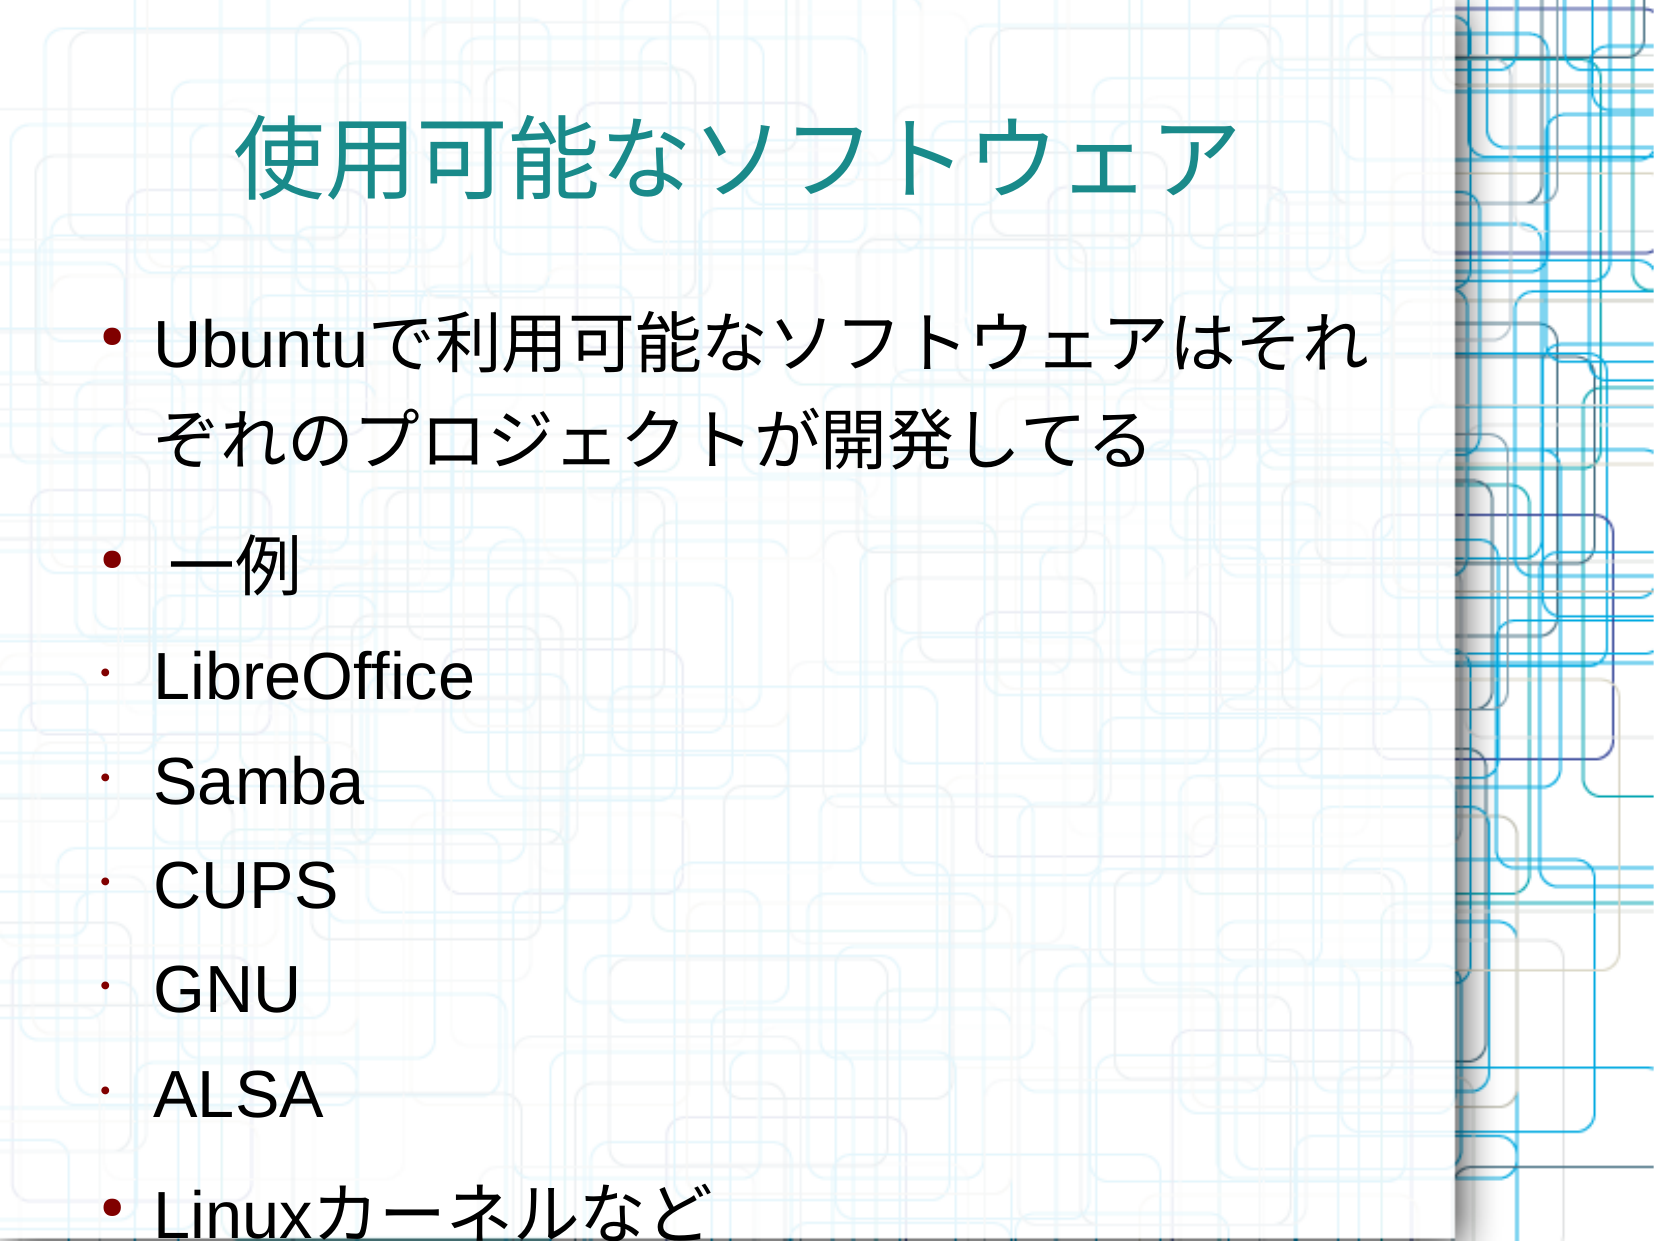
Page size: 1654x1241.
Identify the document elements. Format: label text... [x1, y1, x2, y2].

list Ubuntuで利用可能なソフトウェアはそれぞれのプロジェクトが開発してる 一例 LibreOffice Samba CUPS GNU ALSA Linuxカーネルなど [82, 290, 1418, 1143]
picture [605, 1226, 621, 1237]
picture [0, 0, 1654, 1241]
title 使用可能なソフトウェア [59, 49, 1418, 257]
